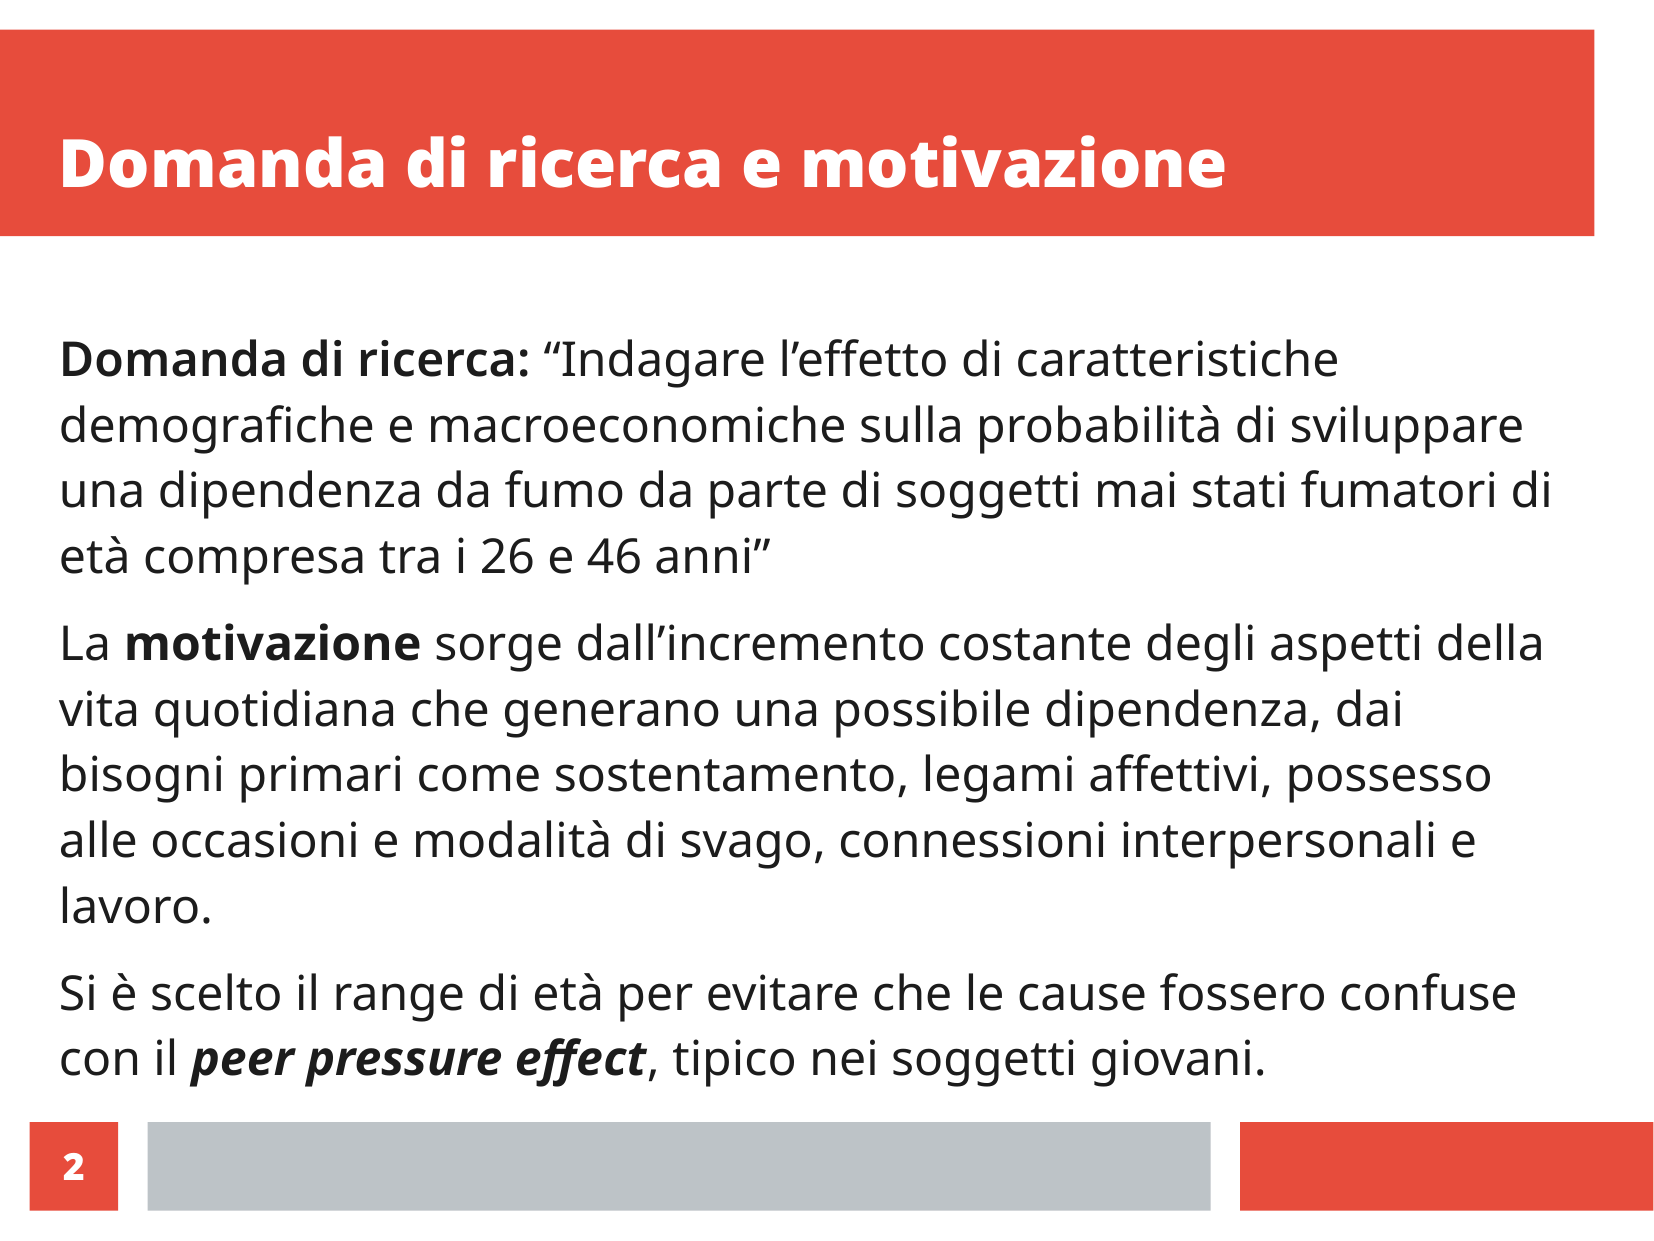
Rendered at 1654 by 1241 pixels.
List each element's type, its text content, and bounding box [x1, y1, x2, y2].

list Domanda di ricerca: “Indagare l’effetto di caratteristiche demografiche e macroeconomiche sulla probabilità di sviluppare una dipendenza da fumo da parte di soggetti mai stati fumatori di età compresa tra i 26 e 46 anni” La motivazione sorge dall’incremento costante degli aspetti della vita quotidiana che generano una possibile dipendenza, dai bisogni primari come sostentamento, legami affettivi, possesso alle occasioni e modalità di svago, connessioni interpersonali e lavoro. Si è scelto il range di età per evitare che le cause fossero confuse con il peer pressure effect, tipico nei soggetti giovani. [59, 324, 1565, 1093]
title Domanda di ricerca e motivazione [59, 59, 1595, 207]
